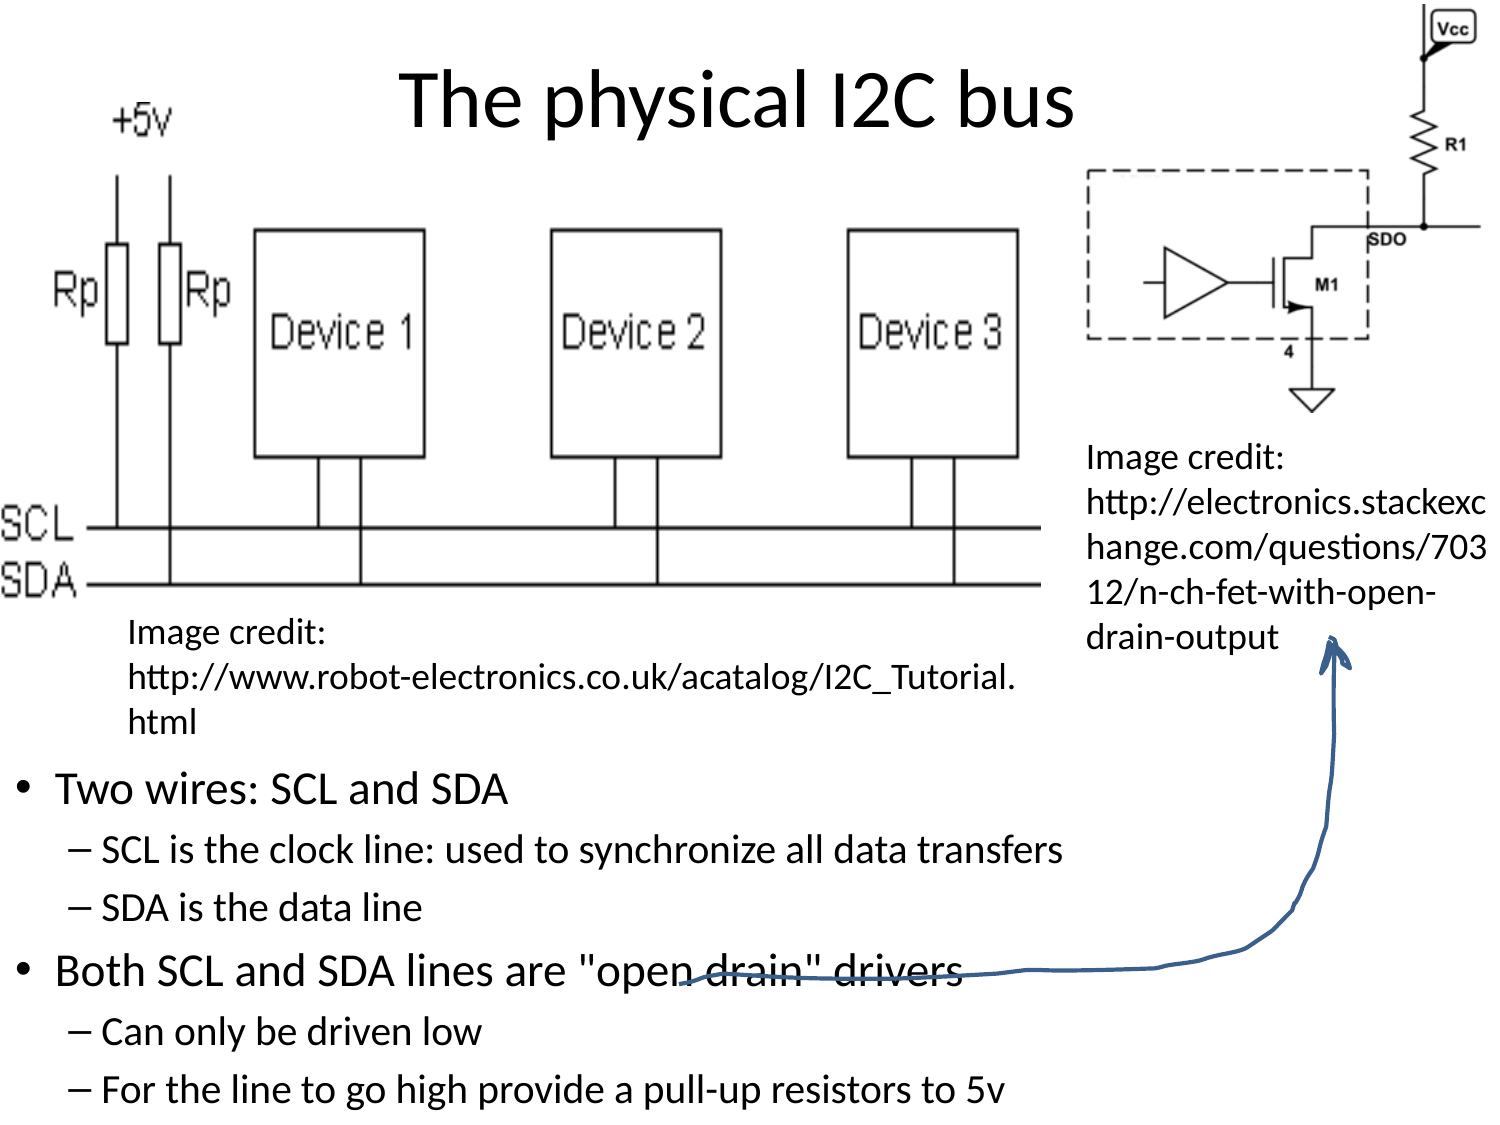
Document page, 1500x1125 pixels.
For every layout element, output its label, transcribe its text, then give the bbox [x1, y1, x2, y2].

text_box Image credit: http://www.robot-electronics.co.uk/acatalog/I2C_Tutorial.html [112, 599, 1050, 750]
picture [0, 102, 1041, 602]
text_box Image credit: http://electronics.stackexchange.com/questions/70312/n-ch-fet-with-open-drain-output [1071, 424, 1500, 665]
list Two wires: SCL and SDA SCL is the clock line: used to synchronize all data transfers SDA is the data line Both SCL and SDA lines are "open drain" drivers Can only be driven low For the line to go high provide a pull-up resistors to 5v [0, 750, 1350, 1125]
title The physical I2C bus [62, 0, 1413, 188]
picture [1062, 4, 1500, 413]
